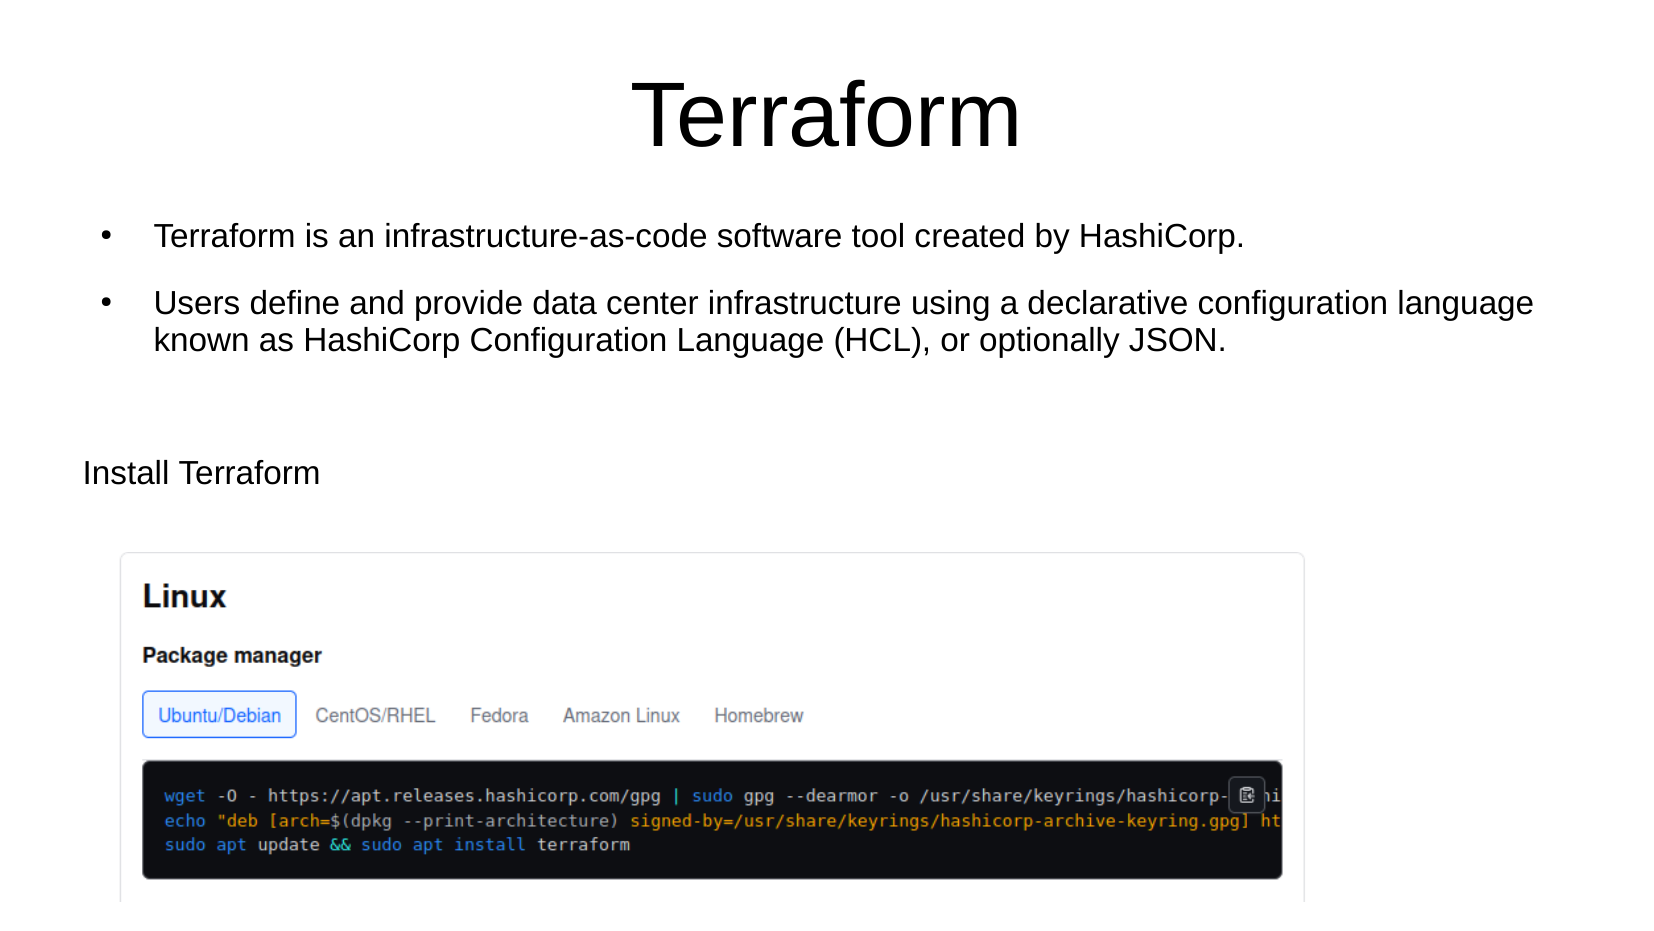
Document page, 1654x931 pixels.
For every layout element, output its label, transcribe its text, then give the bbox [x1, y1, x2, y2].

picture [112, 552, 1313, 902]
list Terraform is an infrastructure-as-code software tool created by HashiCorp. Users define and provide data center infrastructure using a declarative configuration language known as HashiCorp Configuration Language (HCL), or optionally JSON. Install Terraform [82, 217, 1571, 758]
title Terraform [82, 37, 1571, 193]
